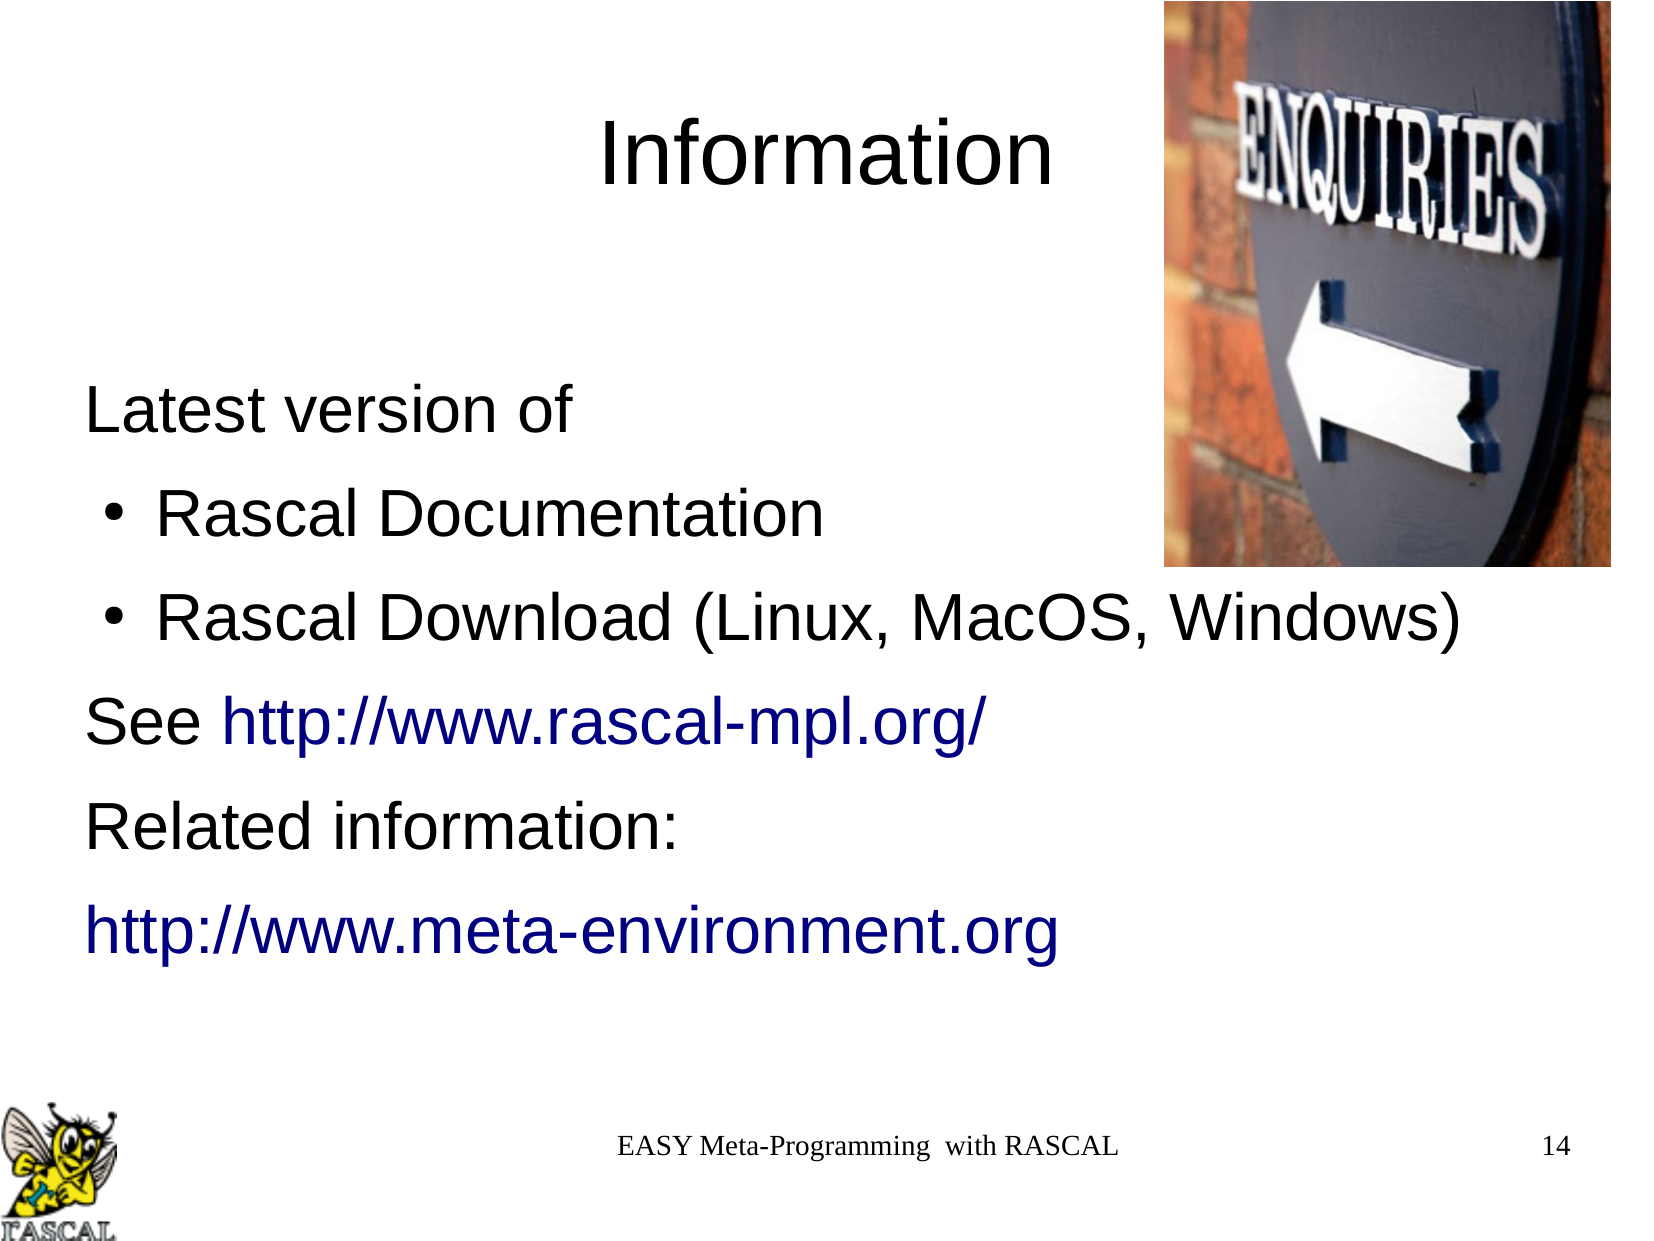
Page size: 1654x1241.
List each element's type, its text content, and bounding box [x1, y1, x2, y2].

picture [1164, 1, 1611, 567]
picture [0, 1102, 117, 1241]
title Information [82, 49, 1164, 257]
list Latest version of Rascal Documentation Rascal Download (Linux, MacOS, Windows) See http://www.rascal-mpl.org/ Related information: http://www.meta-environment.org [84, 281, 1573, 1100]
